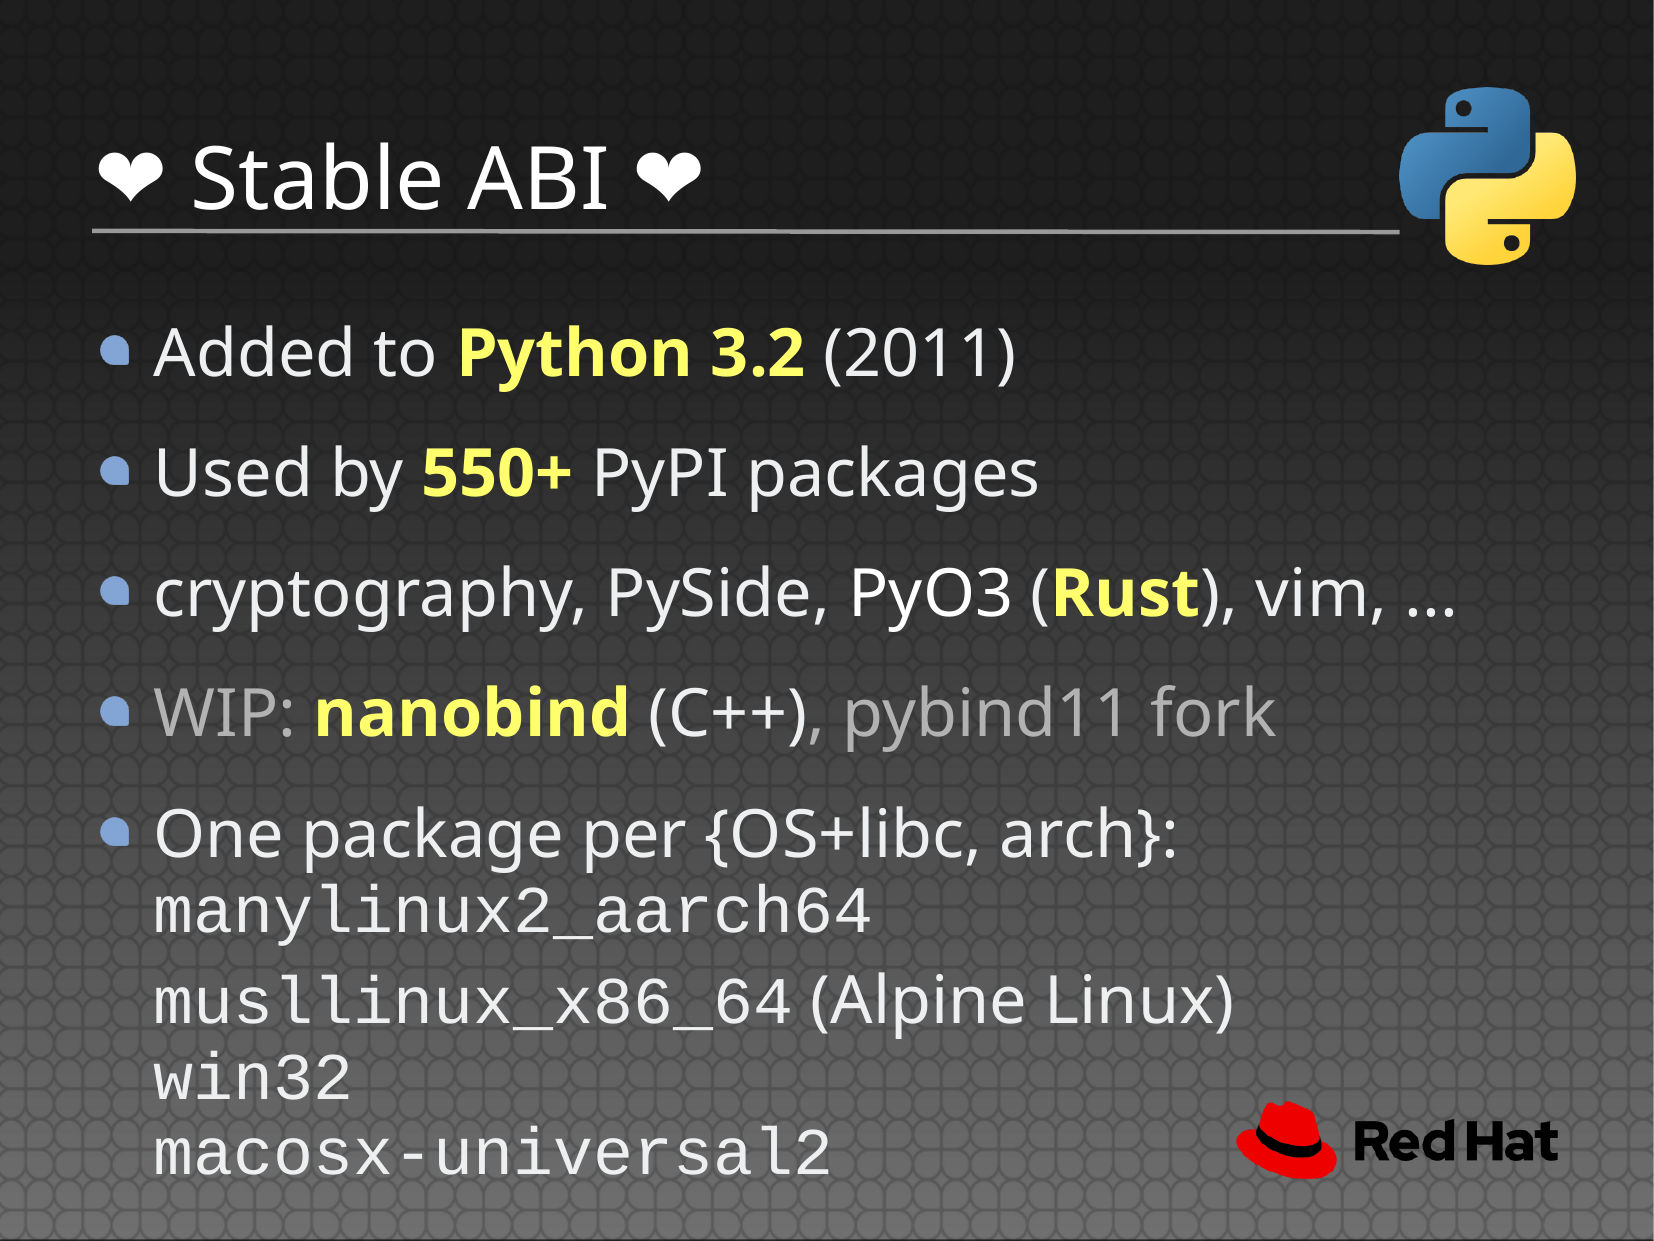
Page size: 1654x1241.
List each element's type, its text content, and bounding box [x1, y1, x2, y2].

list Added to Python 3.2 (2011) Used by 550+ PyPI packages cryptography, PySide, PyO3 (Rust), vim, ... WIP: nanobind (C++), pybind11 fork One package per {OS+libc, arch}: manylinux2_aarch64 musllinux_x86_64 (Alpine Linux) win32 macosx-universal2 [82, 304, 1571, 1100]
title ❤️ Stable ABI ❤️ [94, 100, 1426, 251]
picture [0, 0, 1654, 1241]
